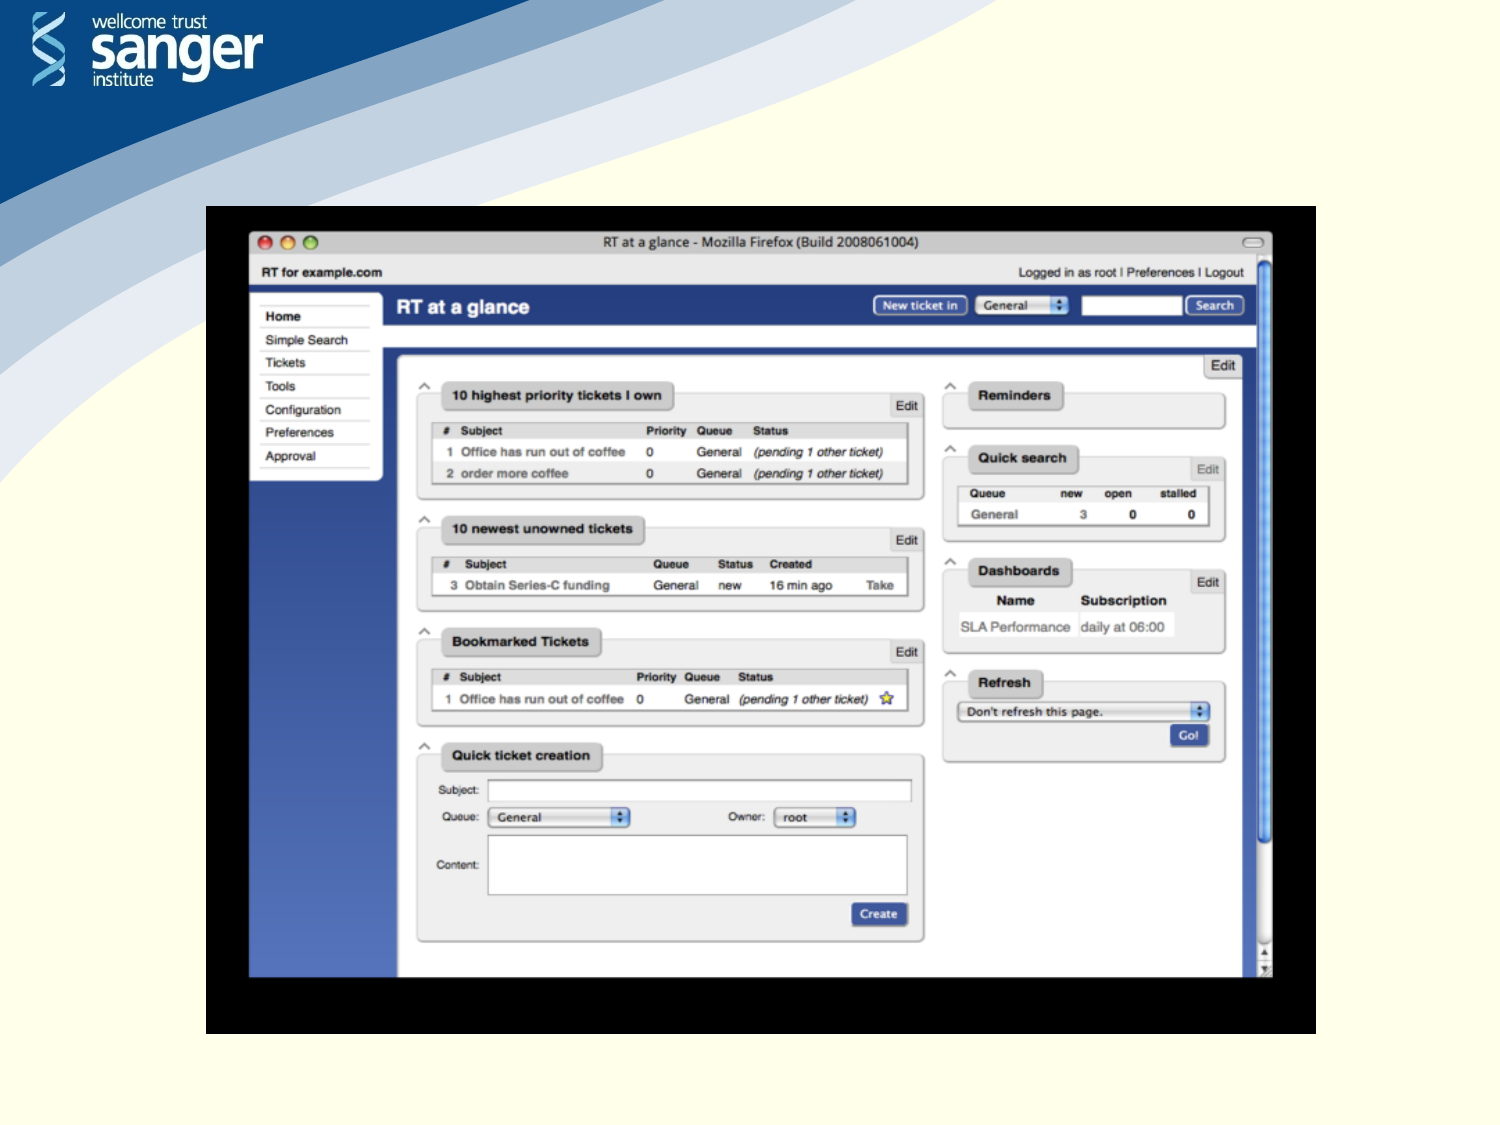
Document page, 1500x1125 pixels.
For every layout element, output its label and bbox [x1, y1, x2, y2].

picture [12, 12, 263, 86]
picture [206, 206, 1316, 1034]
